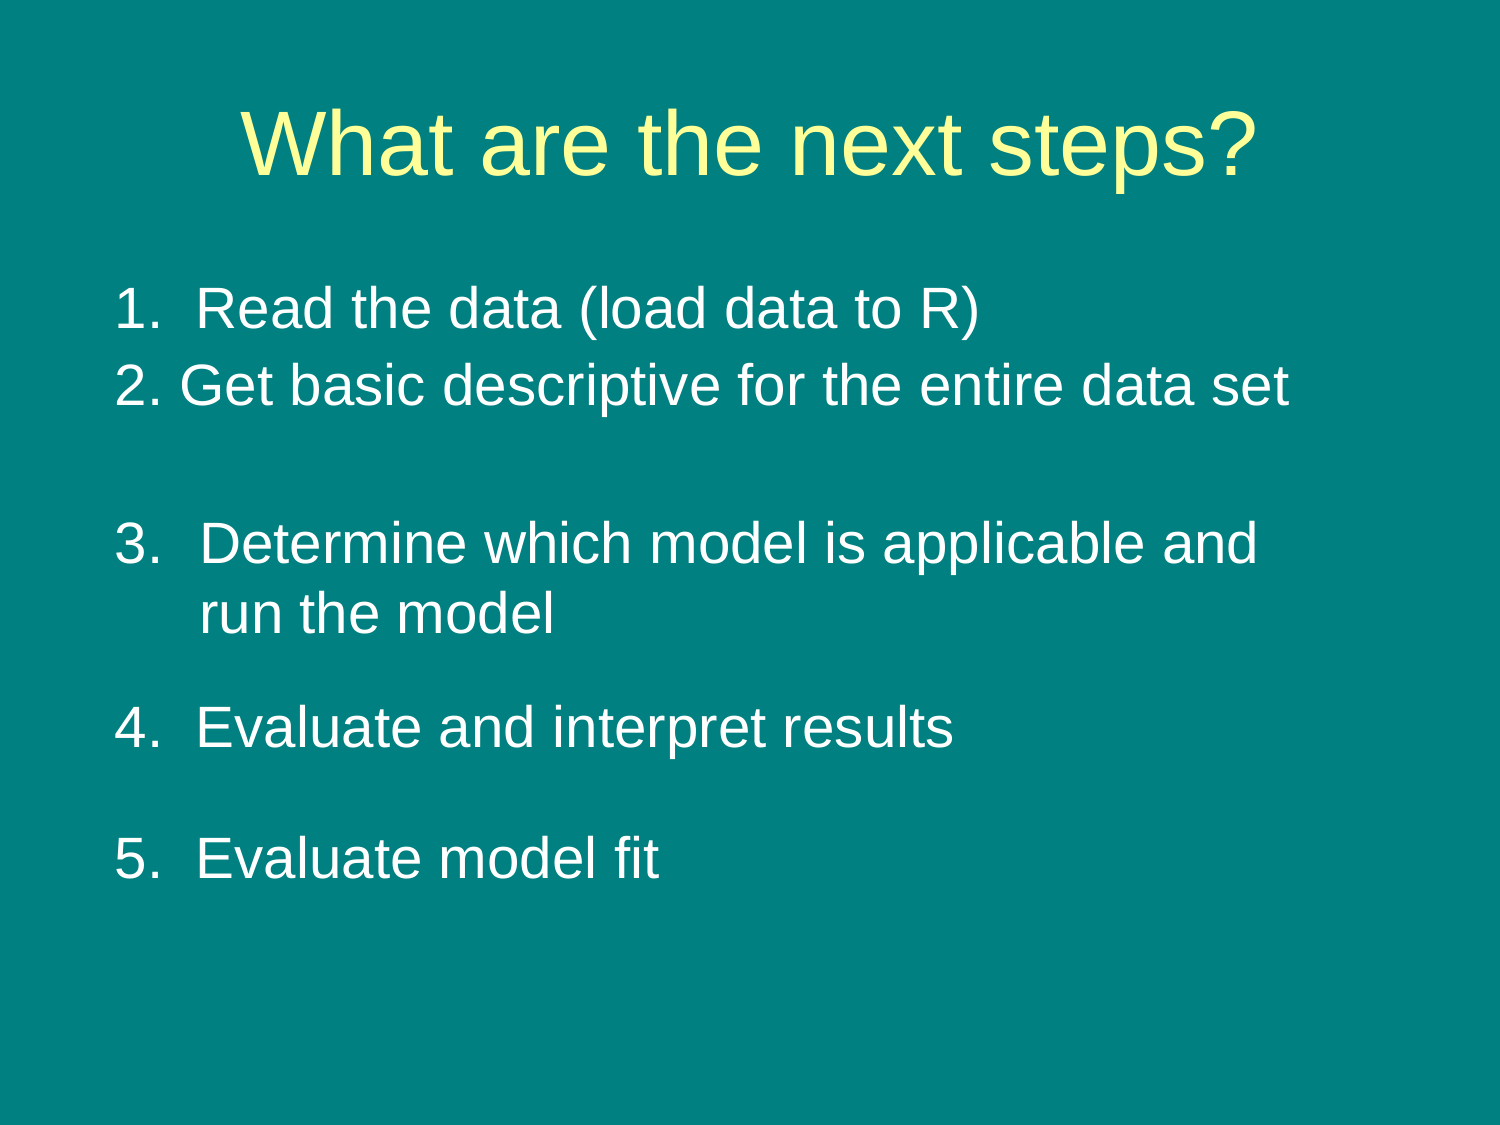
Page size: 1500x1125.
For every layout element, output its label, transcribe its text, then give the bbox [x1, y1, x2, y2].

text_box 1. Read the data (load data to R) [99, 262, 1350, 339]
text_box 2. Get basic descriptive for the entire data set [99, 339, 1350, 425]
text_box 4. Evaluate and interpret results [99, 681, 1350, 767]
text_box Determine which model is applicable and run the model [99, 497, 1350, 681]
text_box 5. Evaluate model fit [99, 812, 1350, 898]
title What are the next steps? [75, 45, 1425, 233]
